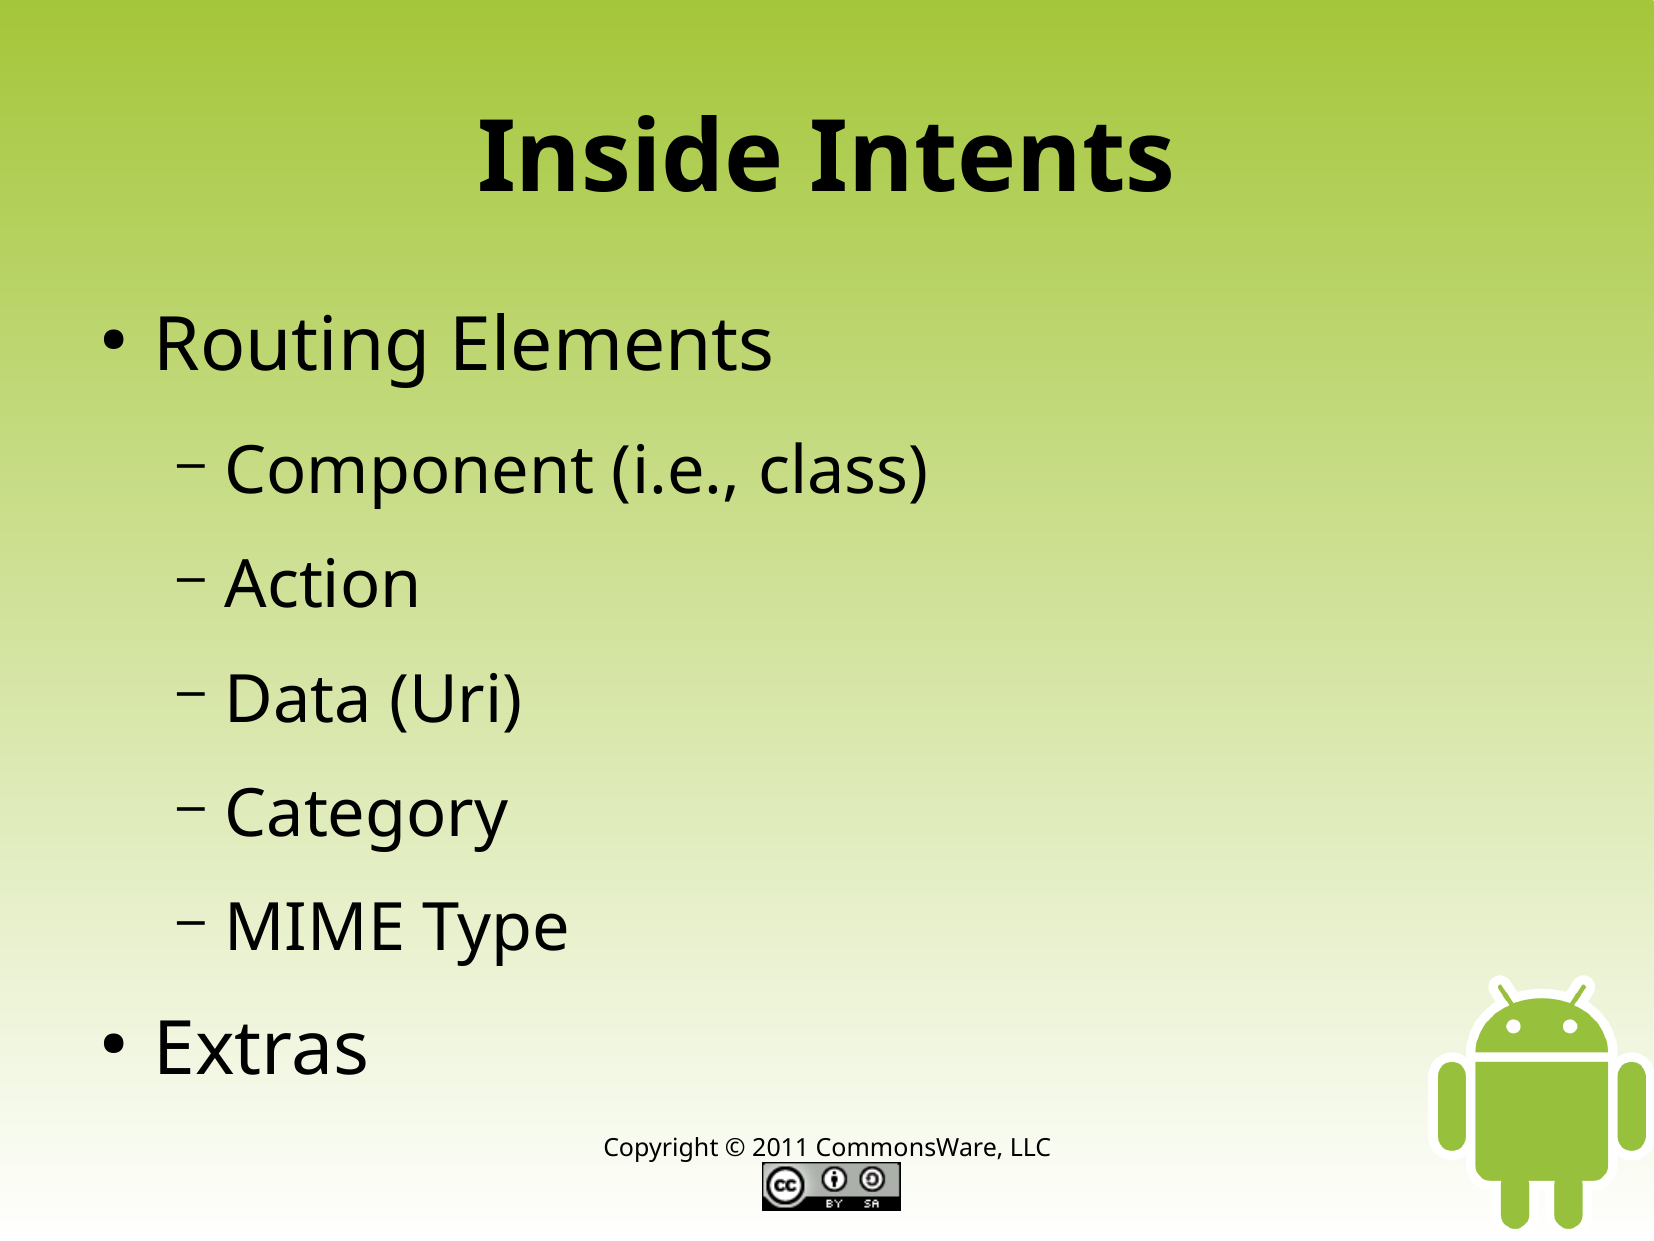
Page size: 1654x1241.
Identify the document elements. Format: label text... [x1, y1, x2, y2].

list Routing Elements Component (i.e., class) Action Data (Uri) Category MIME Type Extras [82, 290, 1571, 1109]
picture [762, 1162, 901, 1211]
title Inside Intents [82, 49, 1571, 257]
picture [1428, 975, 1654, 1238]
